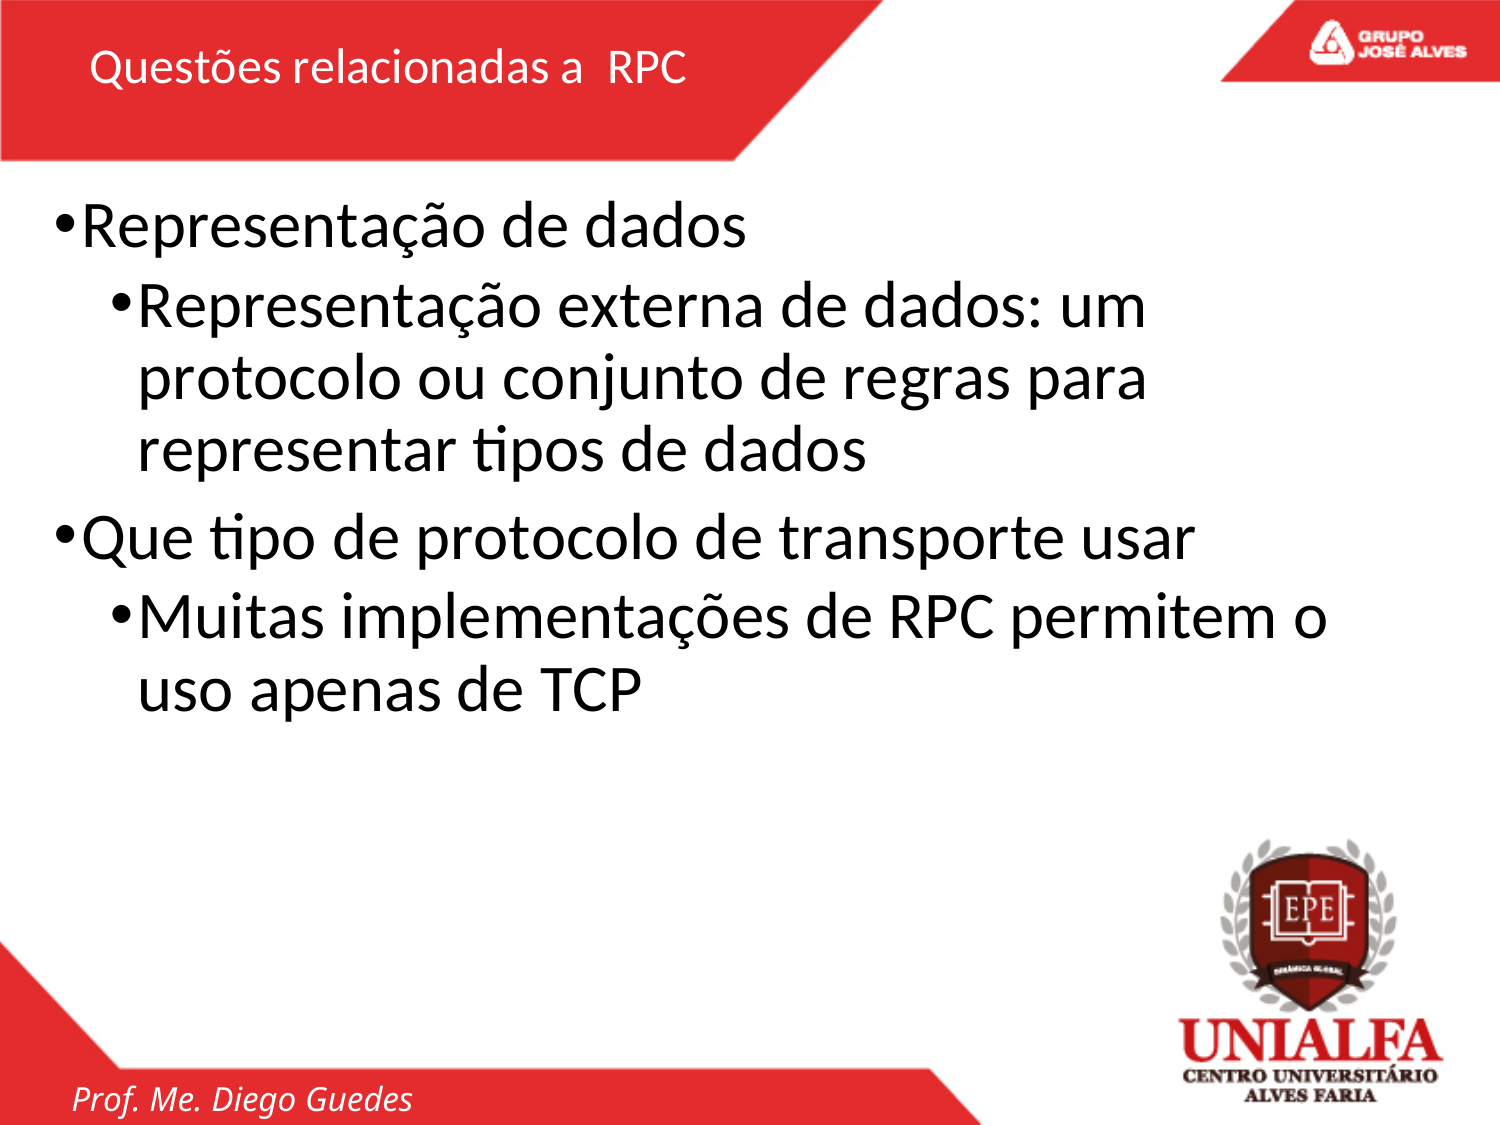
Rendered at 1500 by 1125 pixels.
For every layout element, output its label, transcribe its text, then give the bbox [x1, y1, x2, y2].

list Representação de dados Representação externa de dados: um protocolo ou conjunto de regras para representar tipos de dados Que tipo de protocolo de transporte usar Muitas implementações de RPC permitem o uso apenas de TCP [38, 182, 1425, 933]
text_box Prof. Me. Diego Guedes [56, 1070, 711, 1125]
text_box Questões relacionadas a RPC [74, 25, 730, 101]
picture [0, 0, 1500, 1125]
